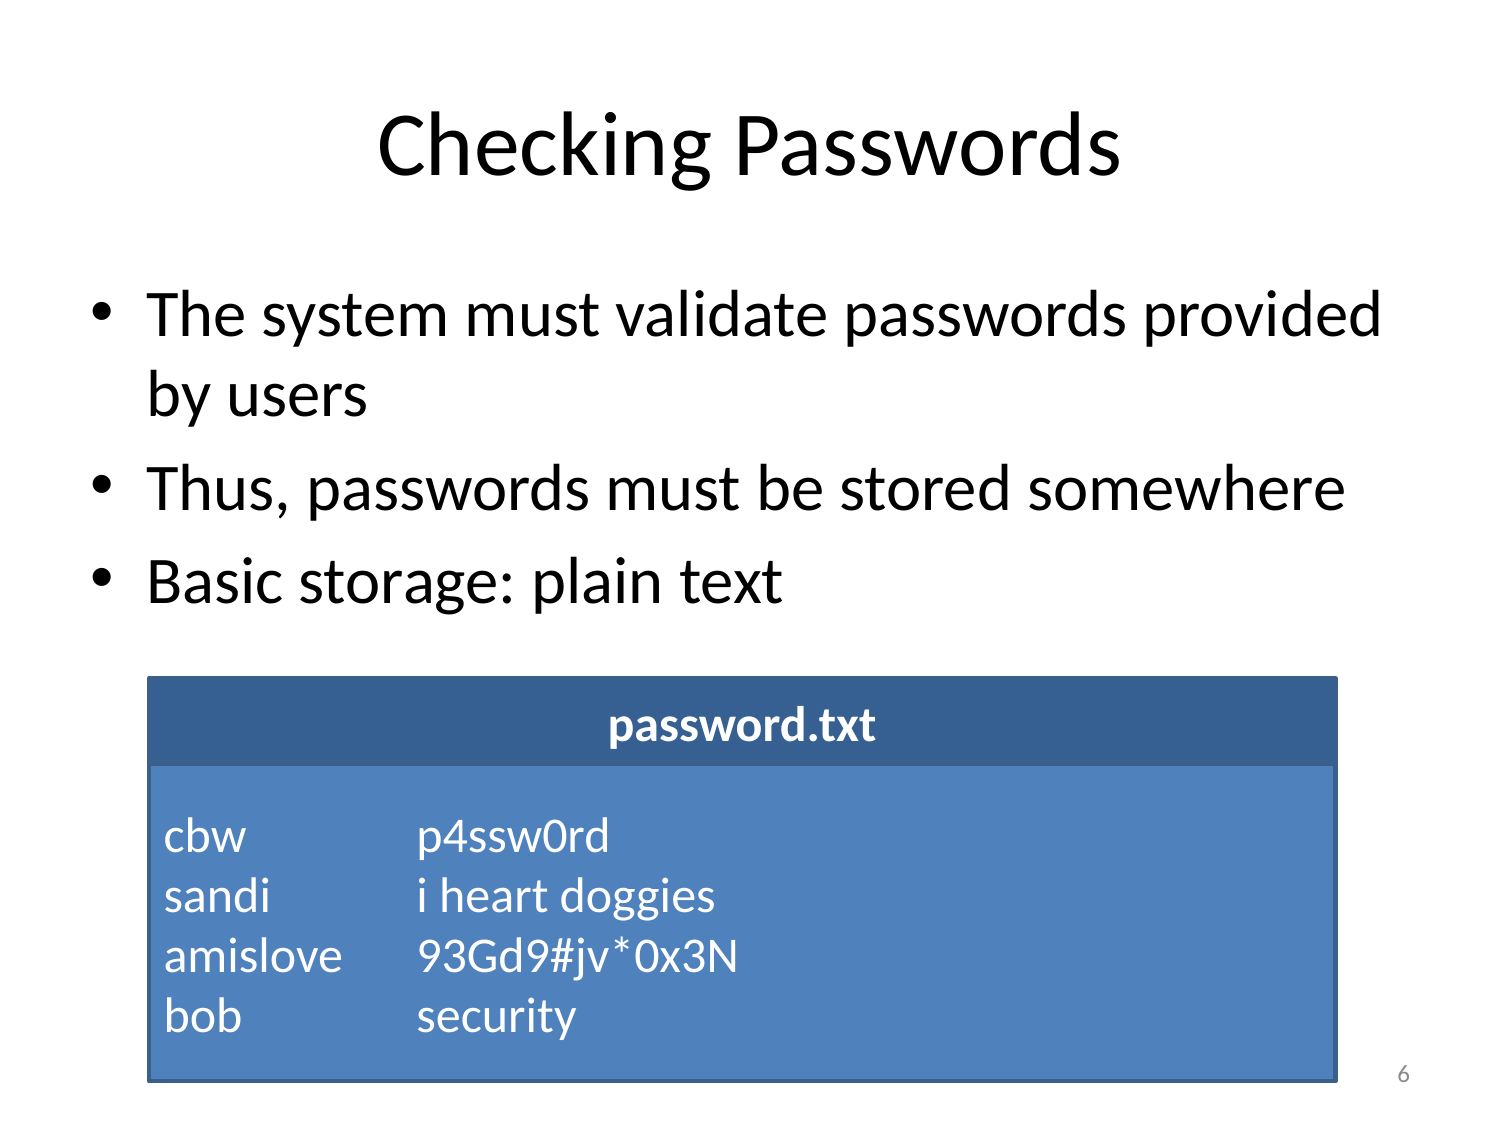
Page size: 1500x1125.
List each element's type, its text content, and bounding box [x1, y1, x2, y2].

slide_number 1 [1074, 1042, 1425, 1103]
text_box password.txt [148, 678, 1336, 764]
title Checking Passwords [75, 45, 1425, 233]
list The system must validate passwords provided by users Thus, passwords must be stored somewhere Basic storage: plain text [75, 262, 1425, 638]
text_box cbw p4ssw0rd sandi i heart doggies amislove 93Gd9#jv*0x3N bob security [148, 764, 1336, 1082]
